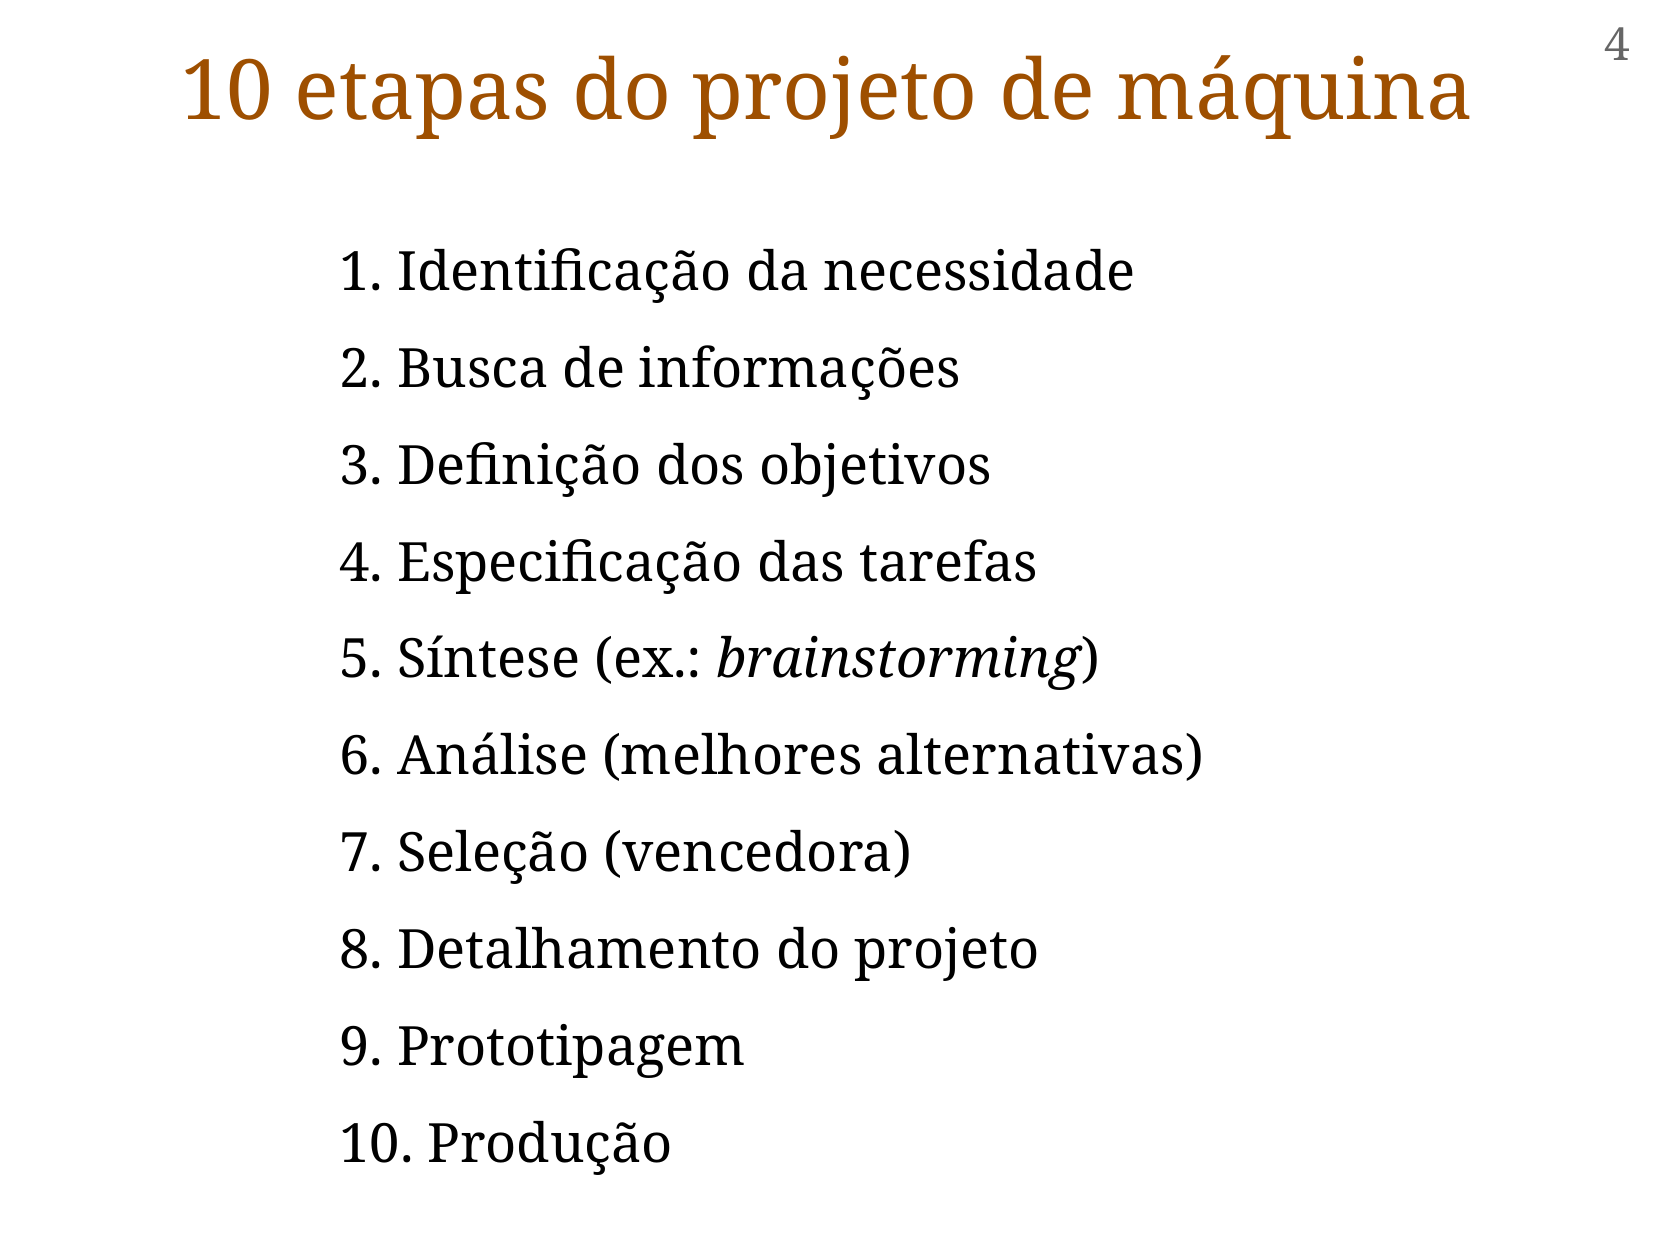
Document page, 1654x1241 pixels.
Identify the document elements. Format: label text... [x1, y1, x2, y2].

title 10 etapas do projeto de máquina [59, 29, 1595, 148]
list Identificação da necessidade Busca de informações Definição dos objetivos Especificação das tarefas Síntese (ex.: brainstorming) Análise (melhores alternativas) Seleção (vencedora) Detalhamento do projeto Prototipagem Produção [280, 221, 1595, 1211]
